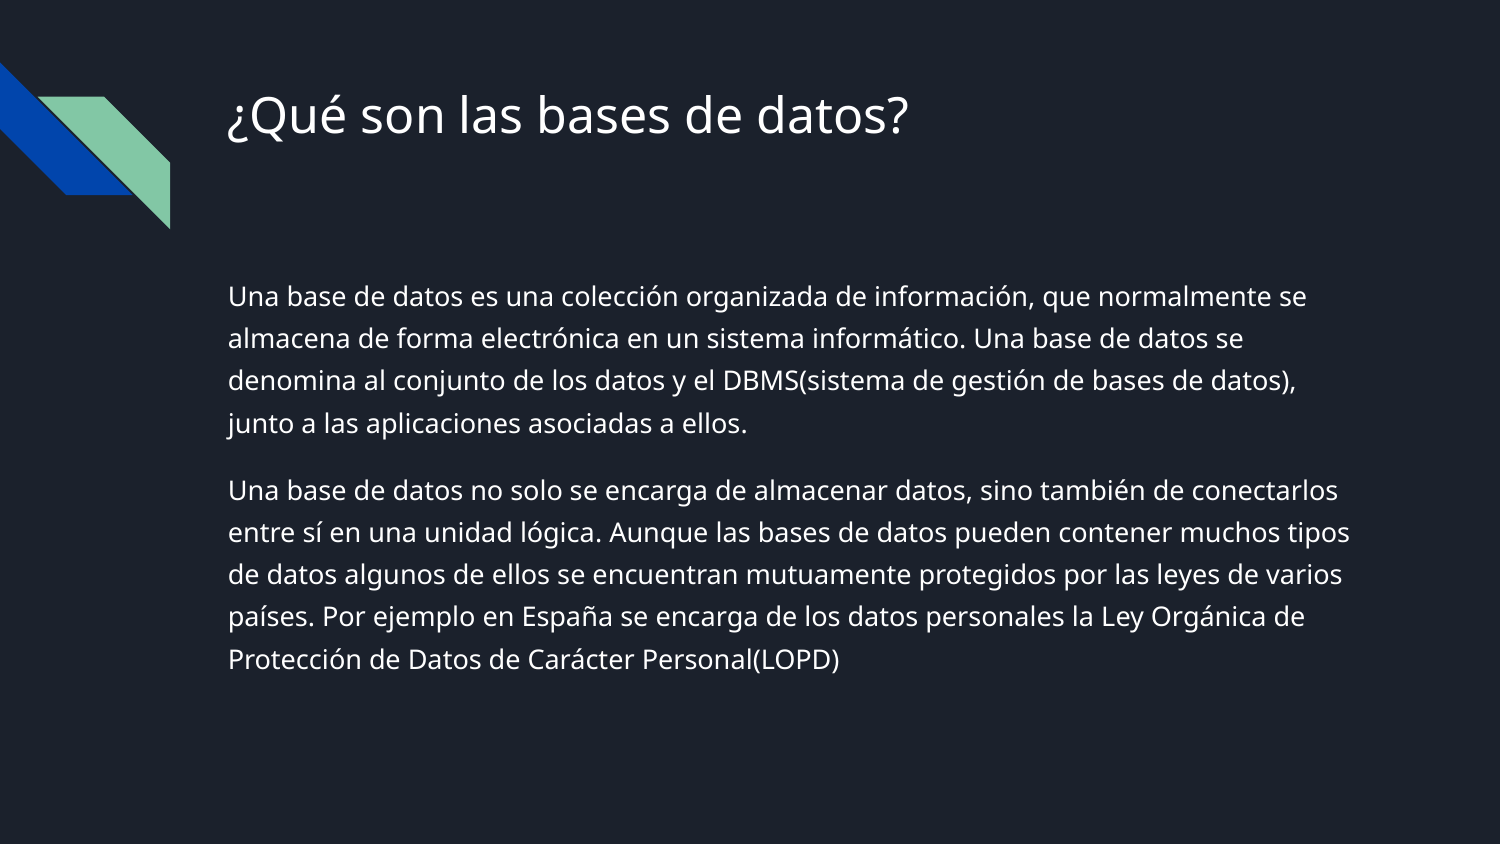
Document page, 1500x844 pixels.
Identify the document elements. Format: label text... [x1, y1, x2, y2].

title ¿Qué son las bases de datos? [212, 64, 1368, 215]
list Una base de datos es una colección organizada de información, que normalmente se almacena de forma electrónica en un sistema informático. Una base de datos se denomina al conjunto de los datos y el DBMS(sistema de gestión de bases de datos), junto a las aplicaciones asociadas a ellos. Una base de datos no solo se encarga de almacenar datos, sino también de conectarlos entre sí en una unidad lógica. Aunque las bases de datos pueden contener muchos tipos de datos algunos de ellos se encuentran mutuamente protegidos por las leyes de varios países. Por ejemplo en España se encarga de los datos personales la Ley Orgánica de Protección de Datos de Carácter Personal(LOPD) [212, 257, 1368, 735]
